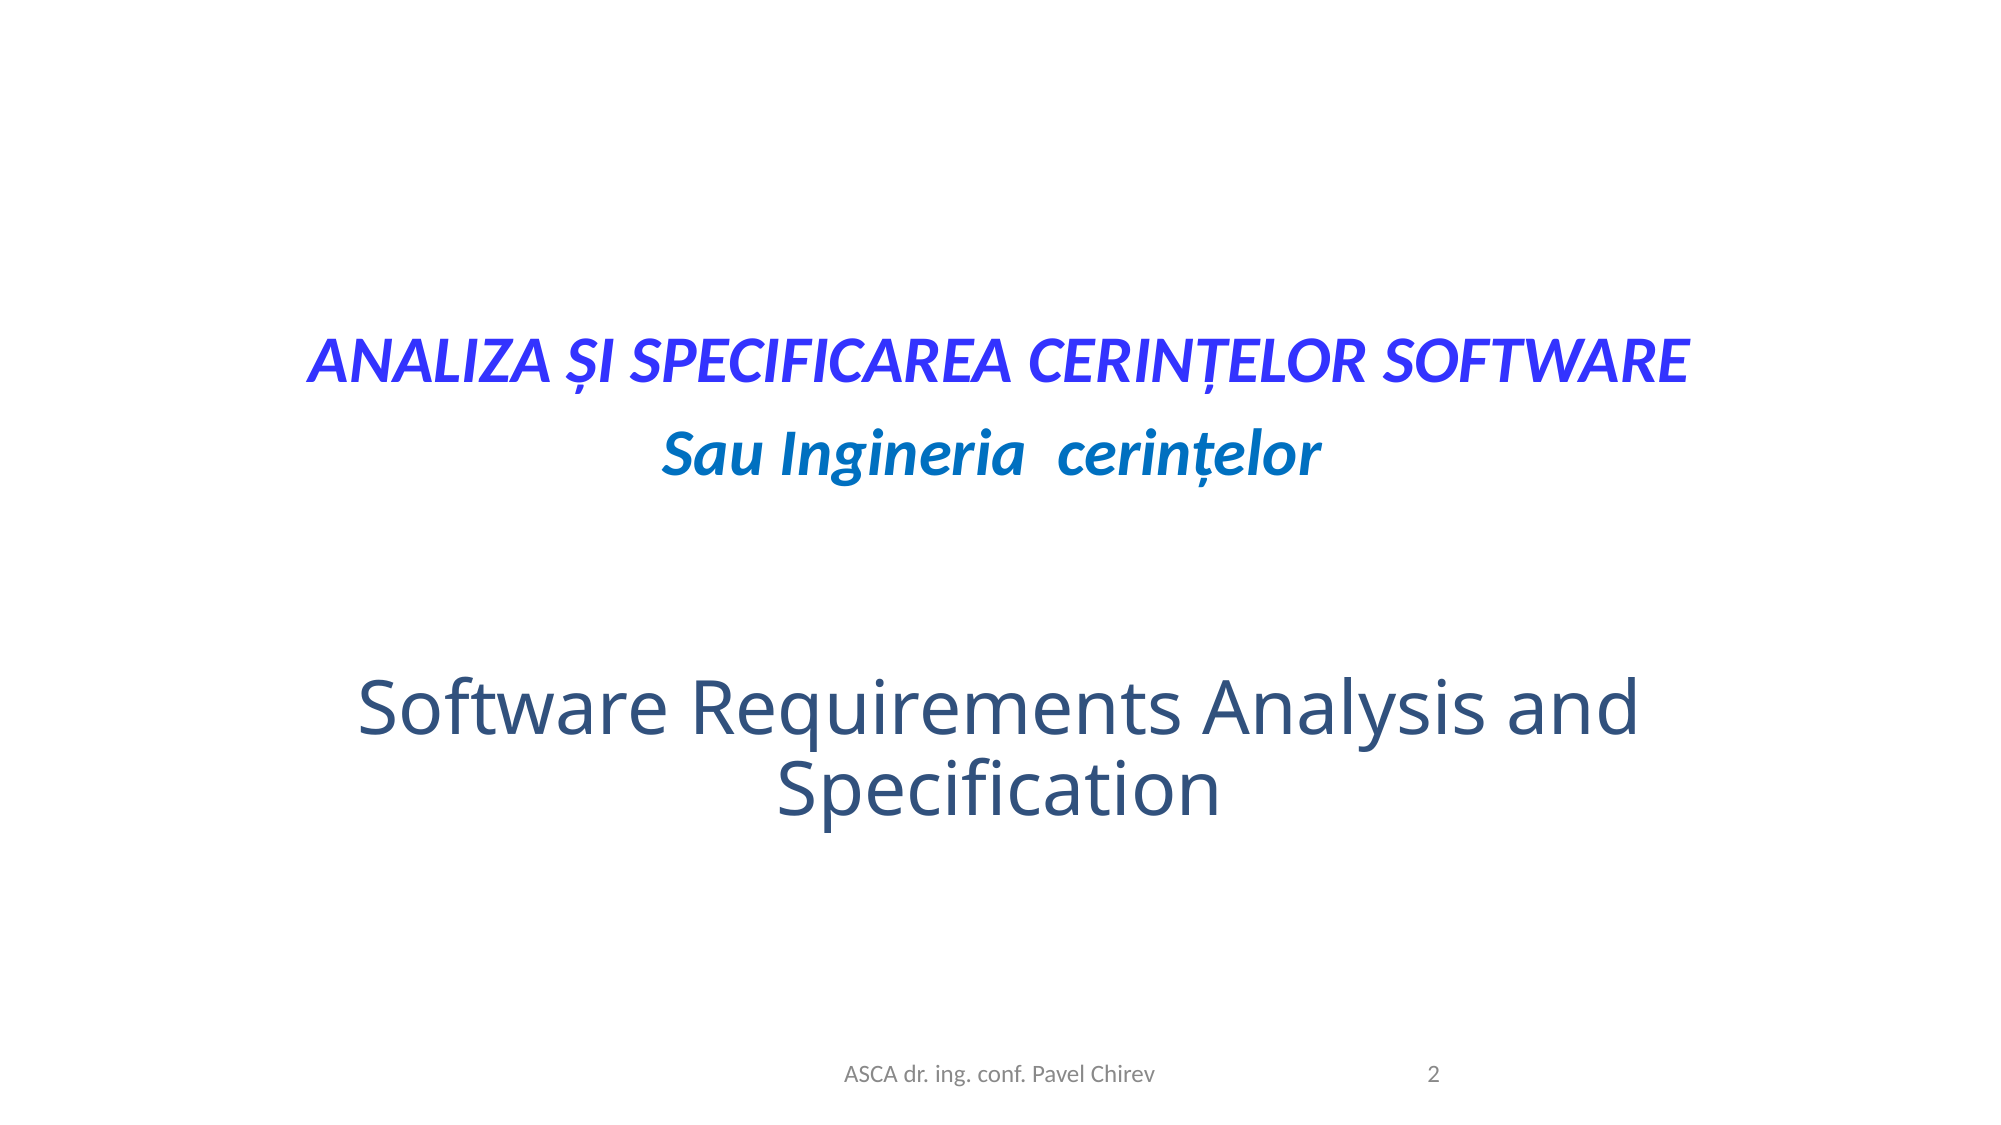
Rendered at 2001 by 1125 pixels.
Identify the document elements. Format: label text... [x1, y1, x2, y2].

text_box ASCA dr. ing. conf. Pavel Chirev [662, 1042, 1338, 1103]
title Software Requirements Analysis and Specification [249, 534, 1750, 840]
text_box [1412, 1042, 1863, 1103]
subtitle ANALIZA ȘI SPECIFICAREA CERINȚELOR SOFTWARE Sau Ingineria cerințelor [249, 317, 1750, 534]
